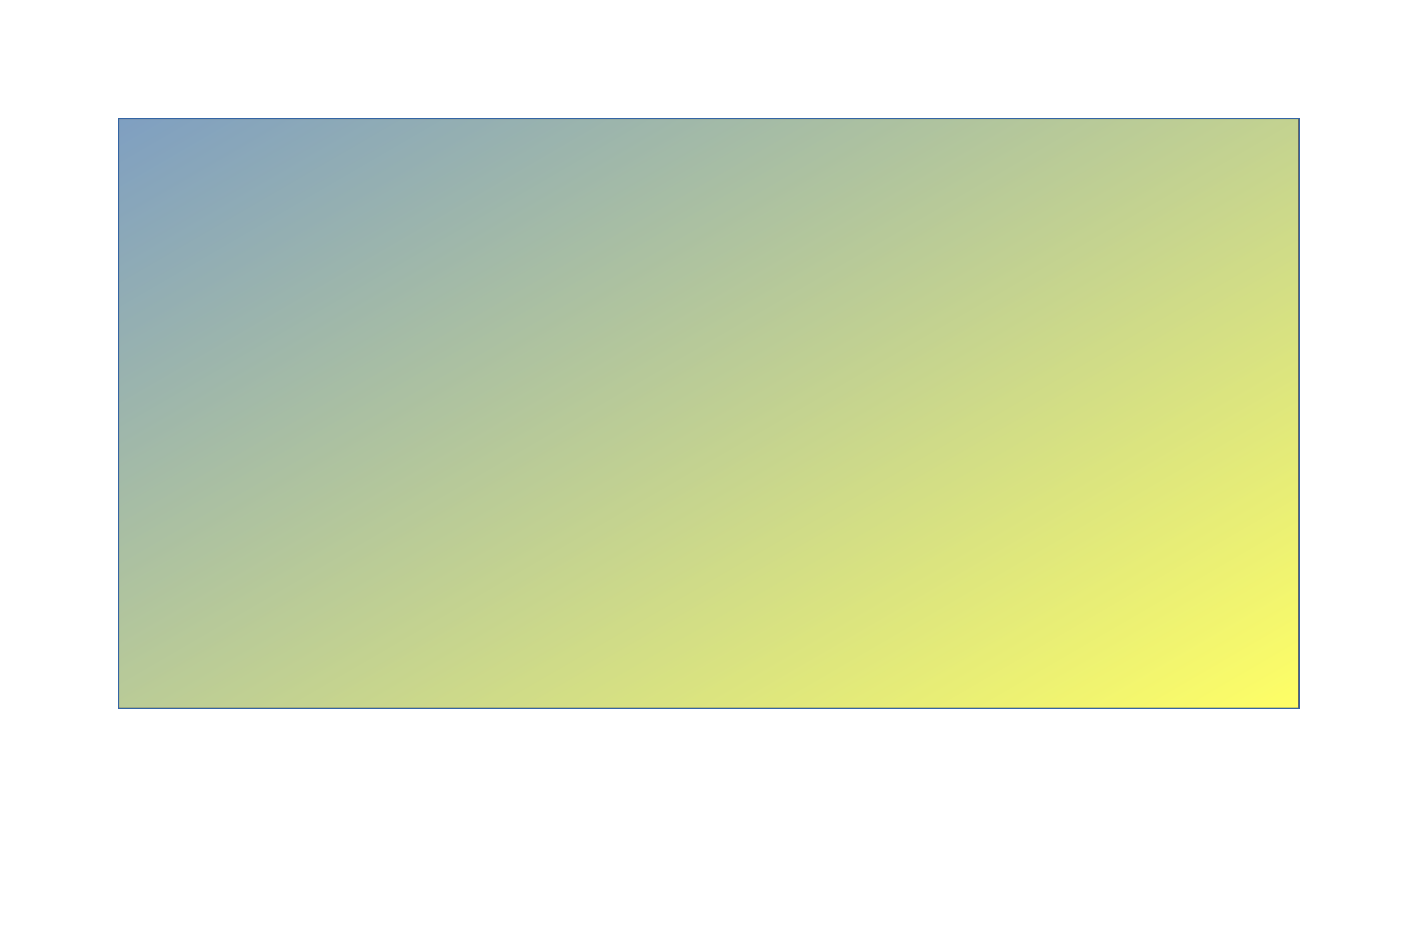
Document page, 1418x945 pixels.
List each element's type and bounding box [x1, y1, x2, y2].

text_box [118, 118, 1300, 709]
